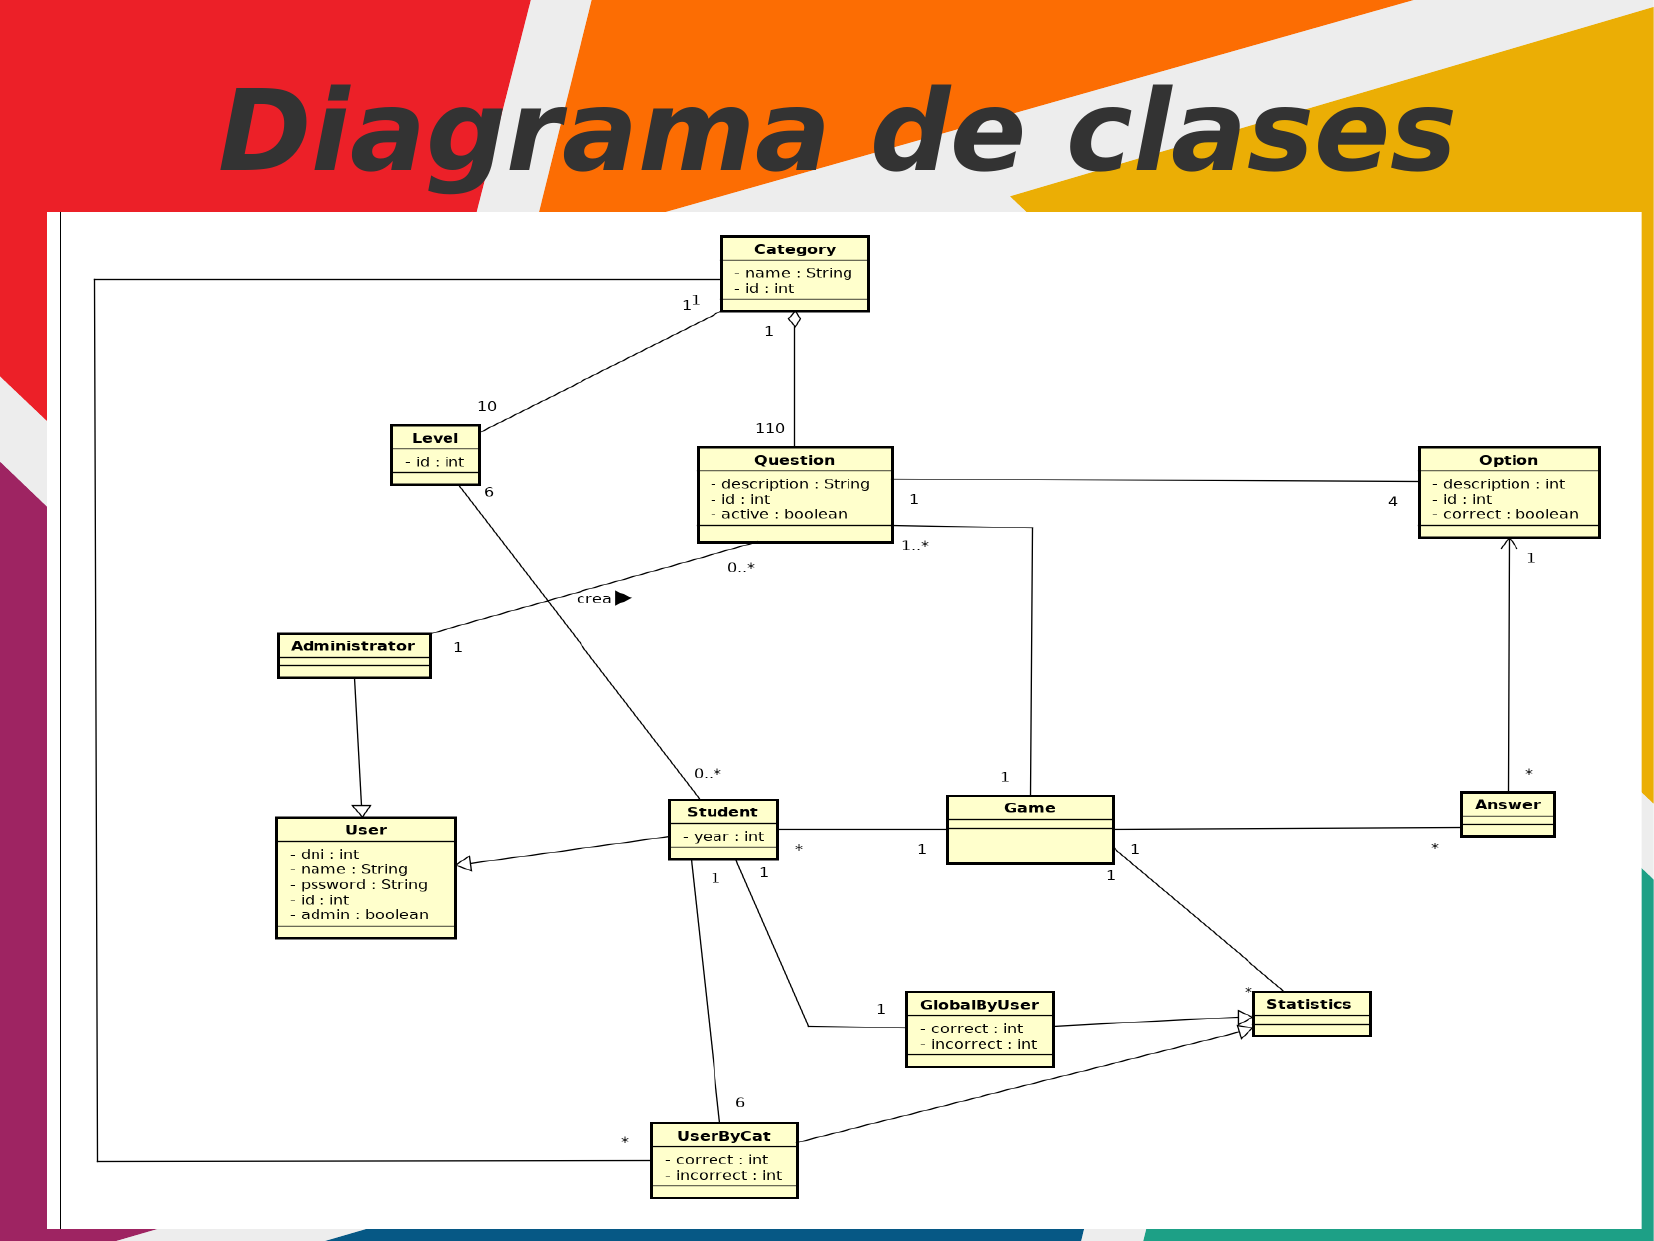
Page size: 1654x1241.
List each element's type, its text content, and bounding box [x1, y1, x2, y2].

picture [47, 212, 1642, 1229]
title Diagrama de clases [188, 0, 1489, 212]
